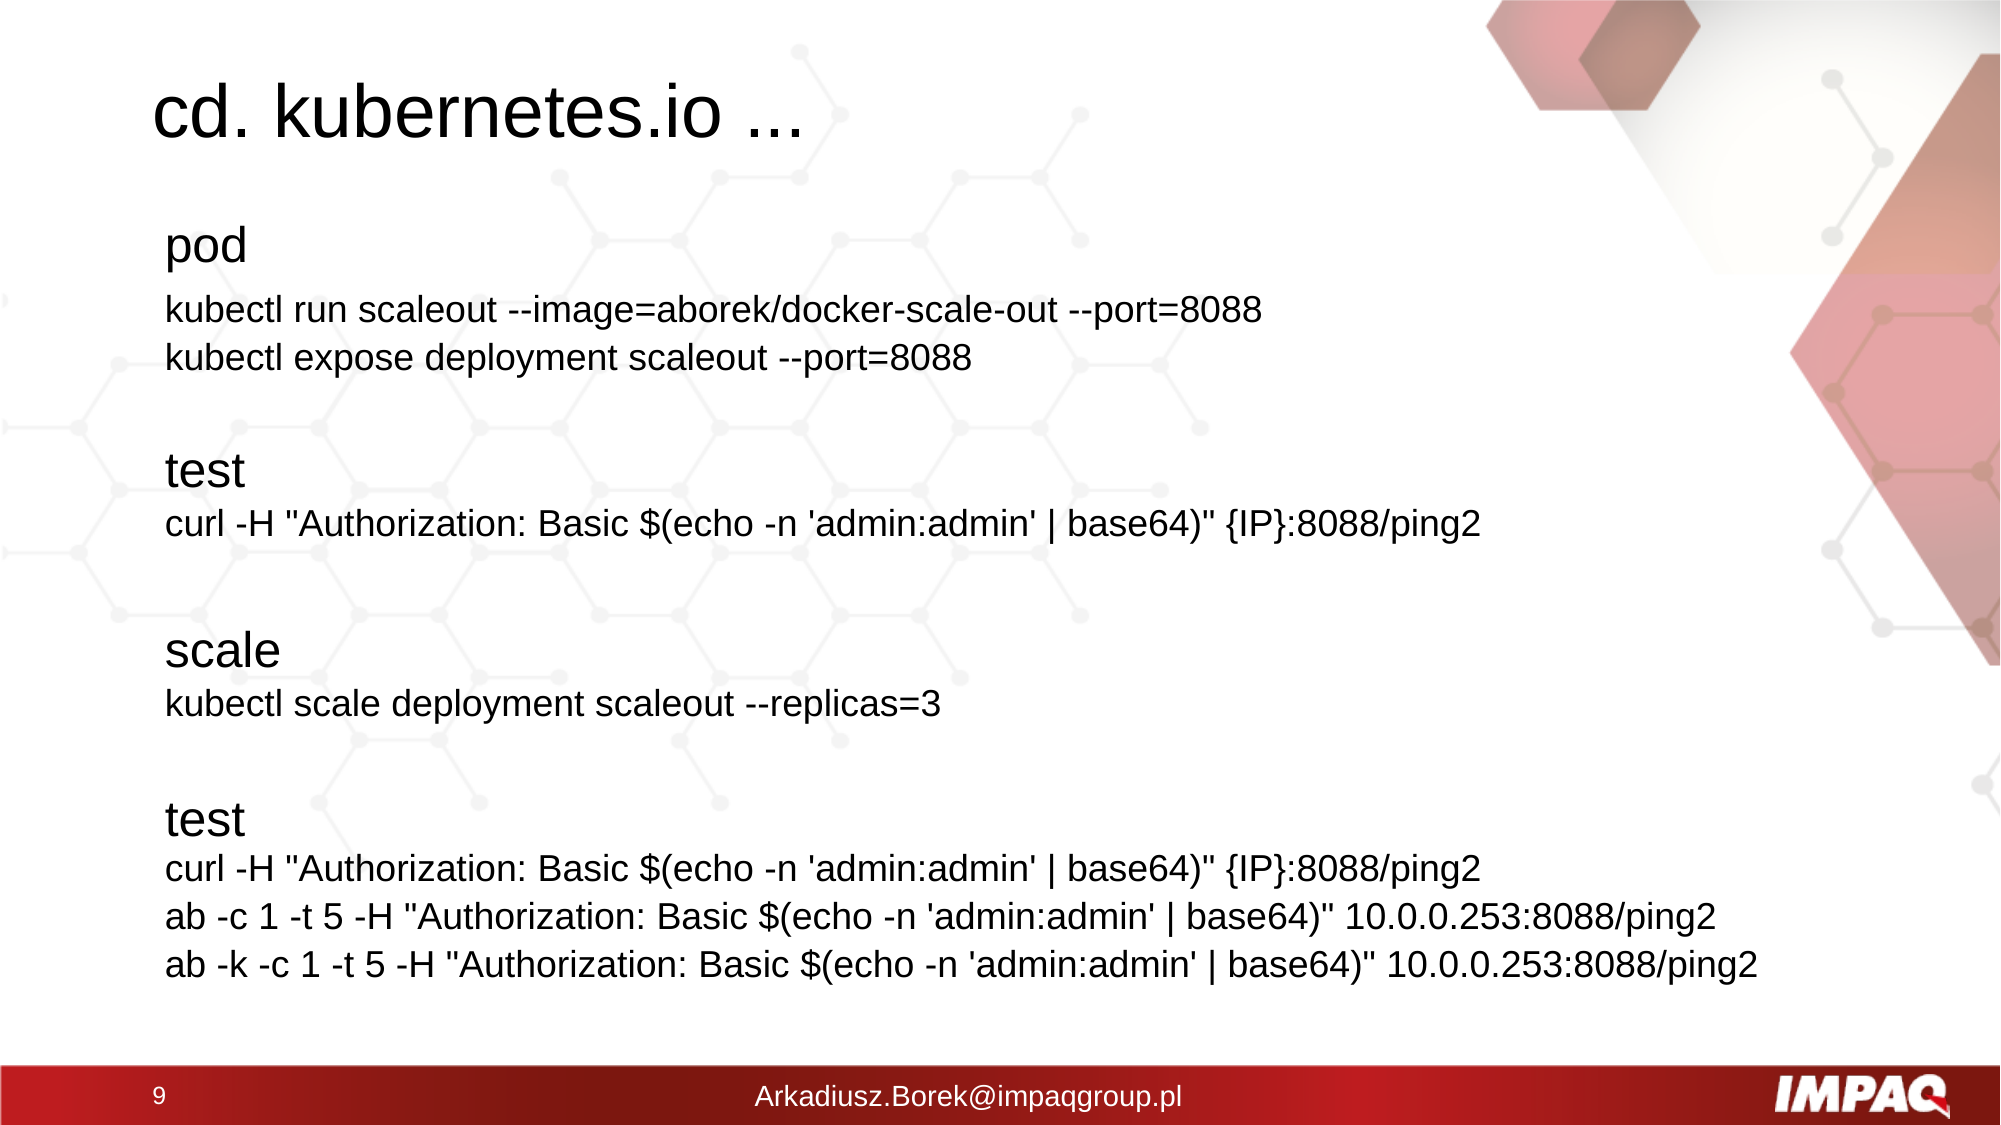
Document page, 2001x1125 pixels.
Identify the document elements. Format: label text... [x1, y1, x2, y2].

text_box pod [150, 210, 1801, 282]
text_box Arkadiusz.Borek@impaqgroup.pl [587, 1065, 1351, 1125]
text_box curl -H "Authorization: Basic $(echo -n 'admin:admin' | base64)" {IP}:8088/ping2 ab -c 1 -t 5 -H "Authorization: Basic $(echo -n 'admin:admin' | base64)" 10.0.0.253:8088/ping2 ab -k -c 1 -t 5 -H "Authorization: Basic $(echo -n 'admin:admin' | base64)" 10.0.0.253:8088/ping2 [150, 856, 1801, 993]
text_box kubectl run scaleout --image=aborek/docker-scale-out --port=8088 kubectl expose deployment scaleout --port=8088 [150, 282, 1801, 386]
text_box test [150, 435, 1801, 495]
text_box kubectl scale deployment scaleout --replicas=3 [150, 675, 1801, 736]
text_box curl -H "Authorization: Basic $(echo -n 'admin:admin' | base64)" {IP}:8088/ping2 [150, 495, 1801, 555]
text_box cd. kubernetes.io ... [137, 59, 1863, 168]
slide_number <number> [137, 1065, 587, 1125]
text_box scale [150, 615, 1801, 675]
picture [0, 0, 2001, 1125]
text_box test [150, 783, 1801, 856]
